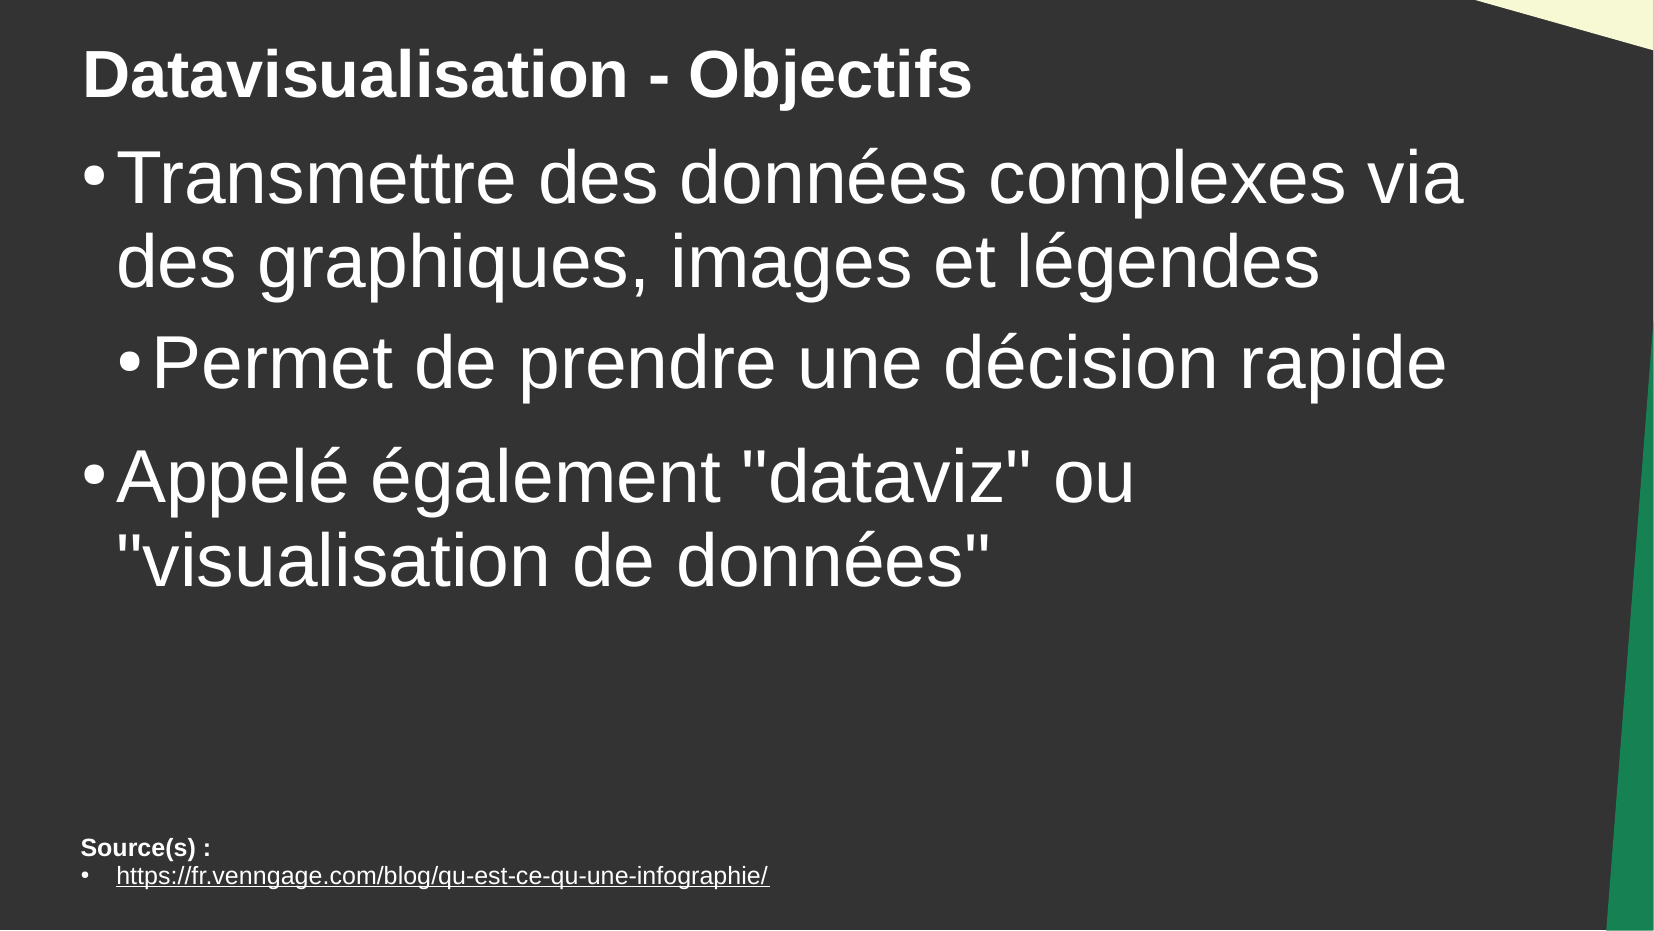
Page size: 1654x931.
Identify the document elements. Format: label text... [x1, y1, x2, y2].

text_box [1606, 313, 1654, 931]
text_box Source(s) : https://fr.venngage.com/blog/qu-est-ce-qu-une-infographie/ [65, 826, 1483, 926]
title Datavisualisation - Objectifs [82, 37, 1571, 122]
list Transmettre des données complexes via des graphiques, images et légendes Permet de prendre une décision rapide Appelé également "dataviz" ou "visualisation de données" [80, 135, 1560, 762]
text_box [1475, 0, 1654, 51]
